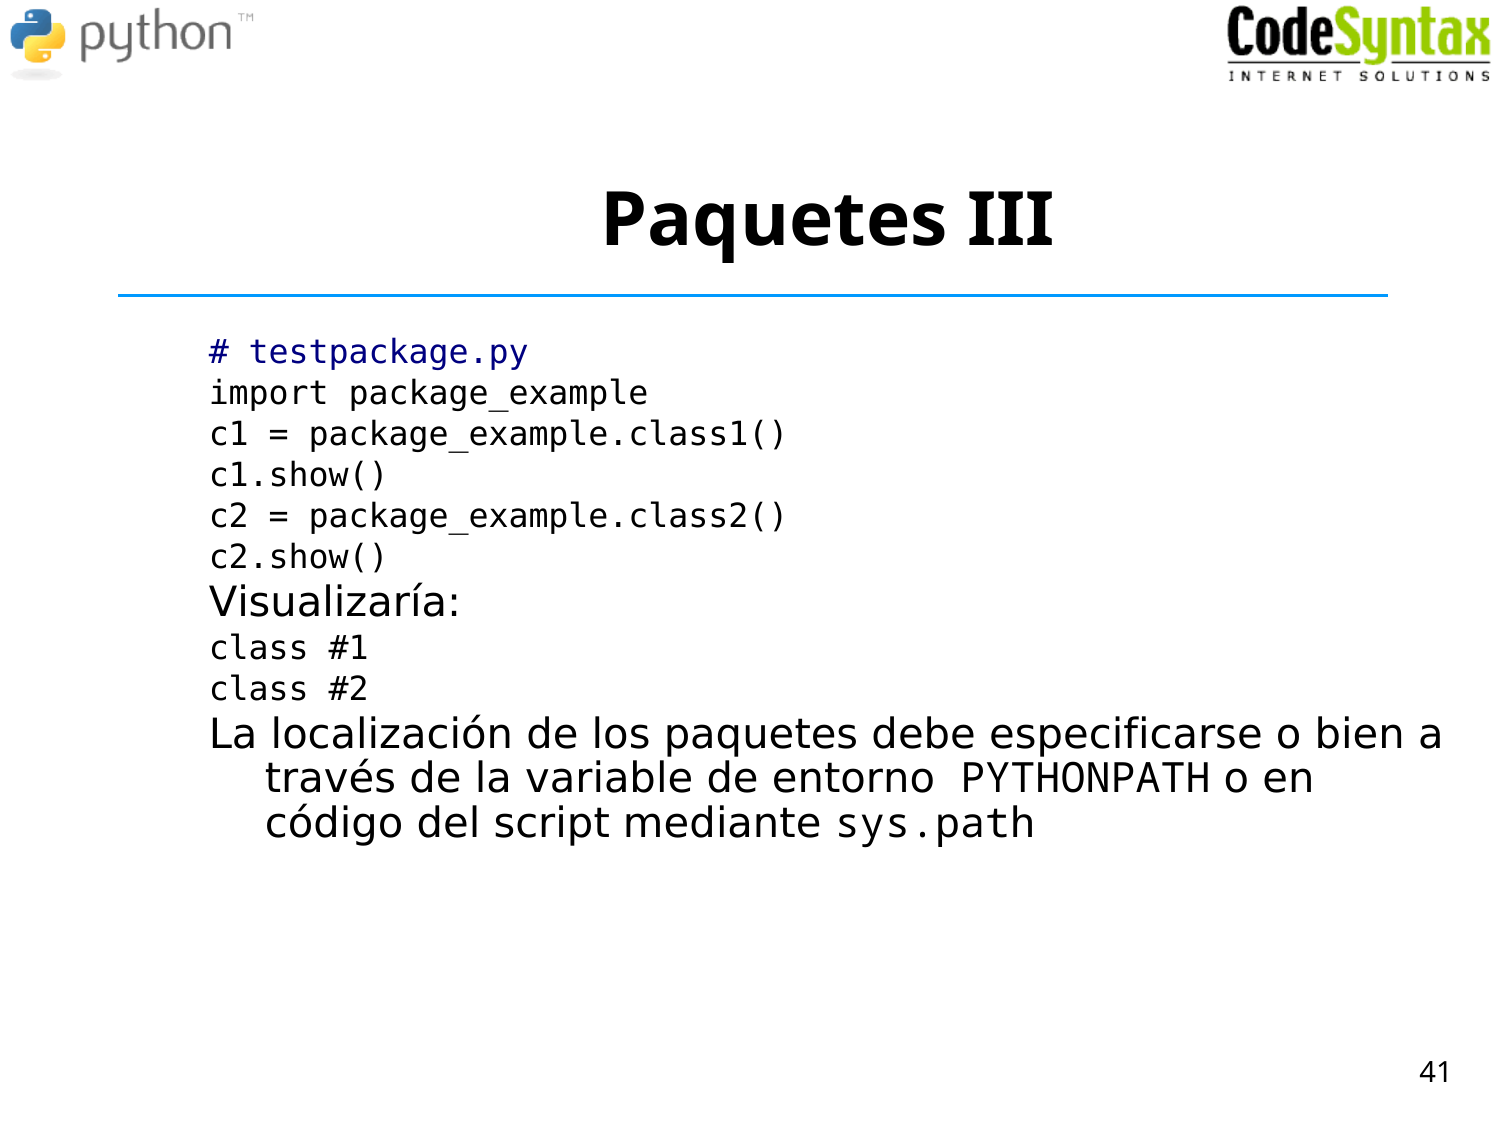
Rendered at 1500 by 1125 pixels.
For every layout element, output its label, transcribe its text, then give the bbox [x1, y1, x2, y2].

picture [1226, 5, 1500, 83]
picture [0, 0, 286, 92]
list # testpackage.py import package_example c1 = package_example.class1() c1.show() c2 = package_example.class2() c2.show() Visualizaría: class #1 class #2 La localización de los paquetes debe especificarse o bien a través de la variable de entorno PYTHONPATH o en código del script mediante sys.path [193, 331, 1469, 1007]
title Paquetes III [188, 35, 1468, 276]
